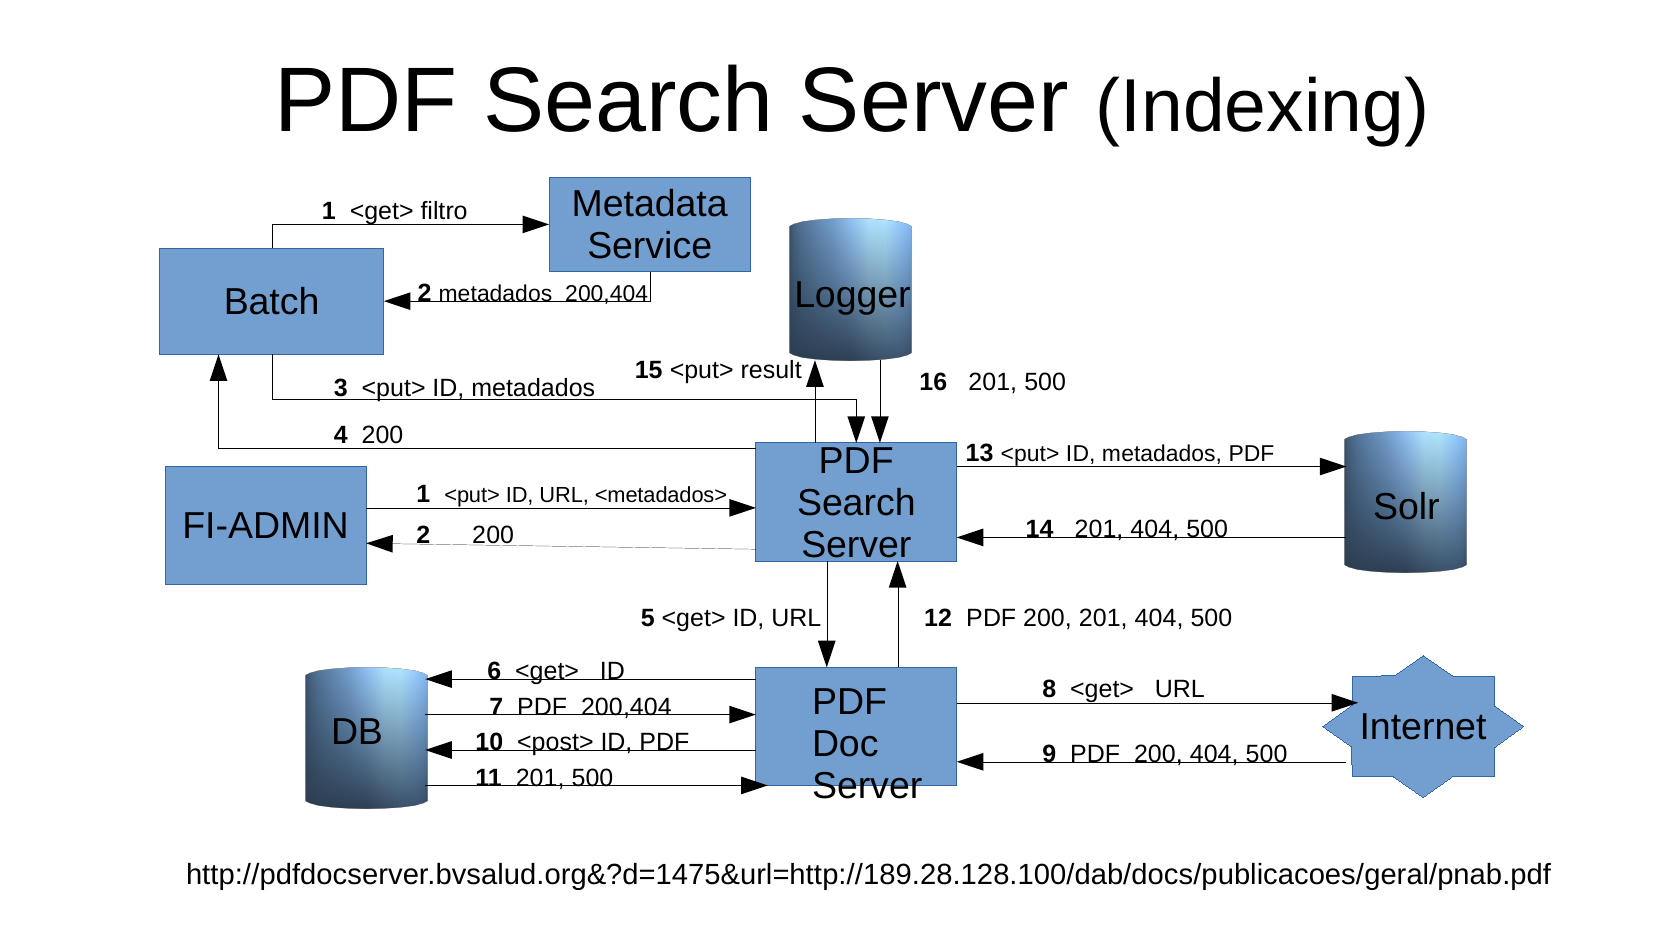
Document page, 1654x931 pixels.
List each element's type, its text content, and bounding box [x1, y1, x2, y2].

text_box FI-ADMIN [165, 466, 367, 585]
text_box 4 200 [318, 413, 419, 448]
text_box PDF Doc Server [797, 673, 938, 794]
text_box 2 metadados 200,404 [395, 271, 650, 301]
text_box 10 <post> ID, PDF [460, 720, 705, 759]
text_box 16 201, 500 [897, 360, 1082, 399]
text_box Batch [159, 248, 384, 355]
text_box 12 PDF 200, 201, 404, 500 [909, 596, 1249, 635]
text_box Metadata Service [549, 177, 751, 272]
text_box PDF Search Server [755, 442, 957, 562]
text_box 14 201, 404, 500 [1003, 507, 1244, 547]
text_box 15 <put> result [620, 348, 817, 387]
text_box 2 metadados 200,404 [411, 272, 664, 310]
text_box 8 <get> URL [1027, 667, 1221, 706]
text_box 2 200 [401, 513, 530, 553]
text_box DB [295, 702, 440, 789]
text_box PDF Search Server (Indexing) [273, 225, 522, 229]
text_box Solr [1358, 478, 1455, 529]
text_box 5 <get> ID, URL [625, 596, 837, 635]
text_box 7 PDF 200,404 [460, 685, 697, 720]
text_box 1 <put> ID, URL, <metadados> [401, 472, 749, 511]
text_box 1 <get> filtro [307, 188, 483, 224]
text_box http://pdfdocserver.bvsalud.org&?d=1475&url=http://189.28.128.100/dab/docs/publicacoes/geral/pnab.pdf [171, 850, 1569, 893]
text_box 9 PDF 200, 404, 500 [1027, 732, 1323, 795]
text_box Internet [1322, 655, 1524, 798]
text_box 3 <put> ID, metadados [318, 366, 618, 405]
text_box PDF Search Server (Indexing) [259, 41, 1483, 229]
text_box Logger [779, 265, 926, 316]
text_box 6 <get> ID [472, 649, 641, 685]
text_box 13 <put> ID, metadados, PDF [950, 431, 1349, 470]
text_box [755, 667, 957, 786]
text_box 11 201, 500 [460, 755, 629, 795]
